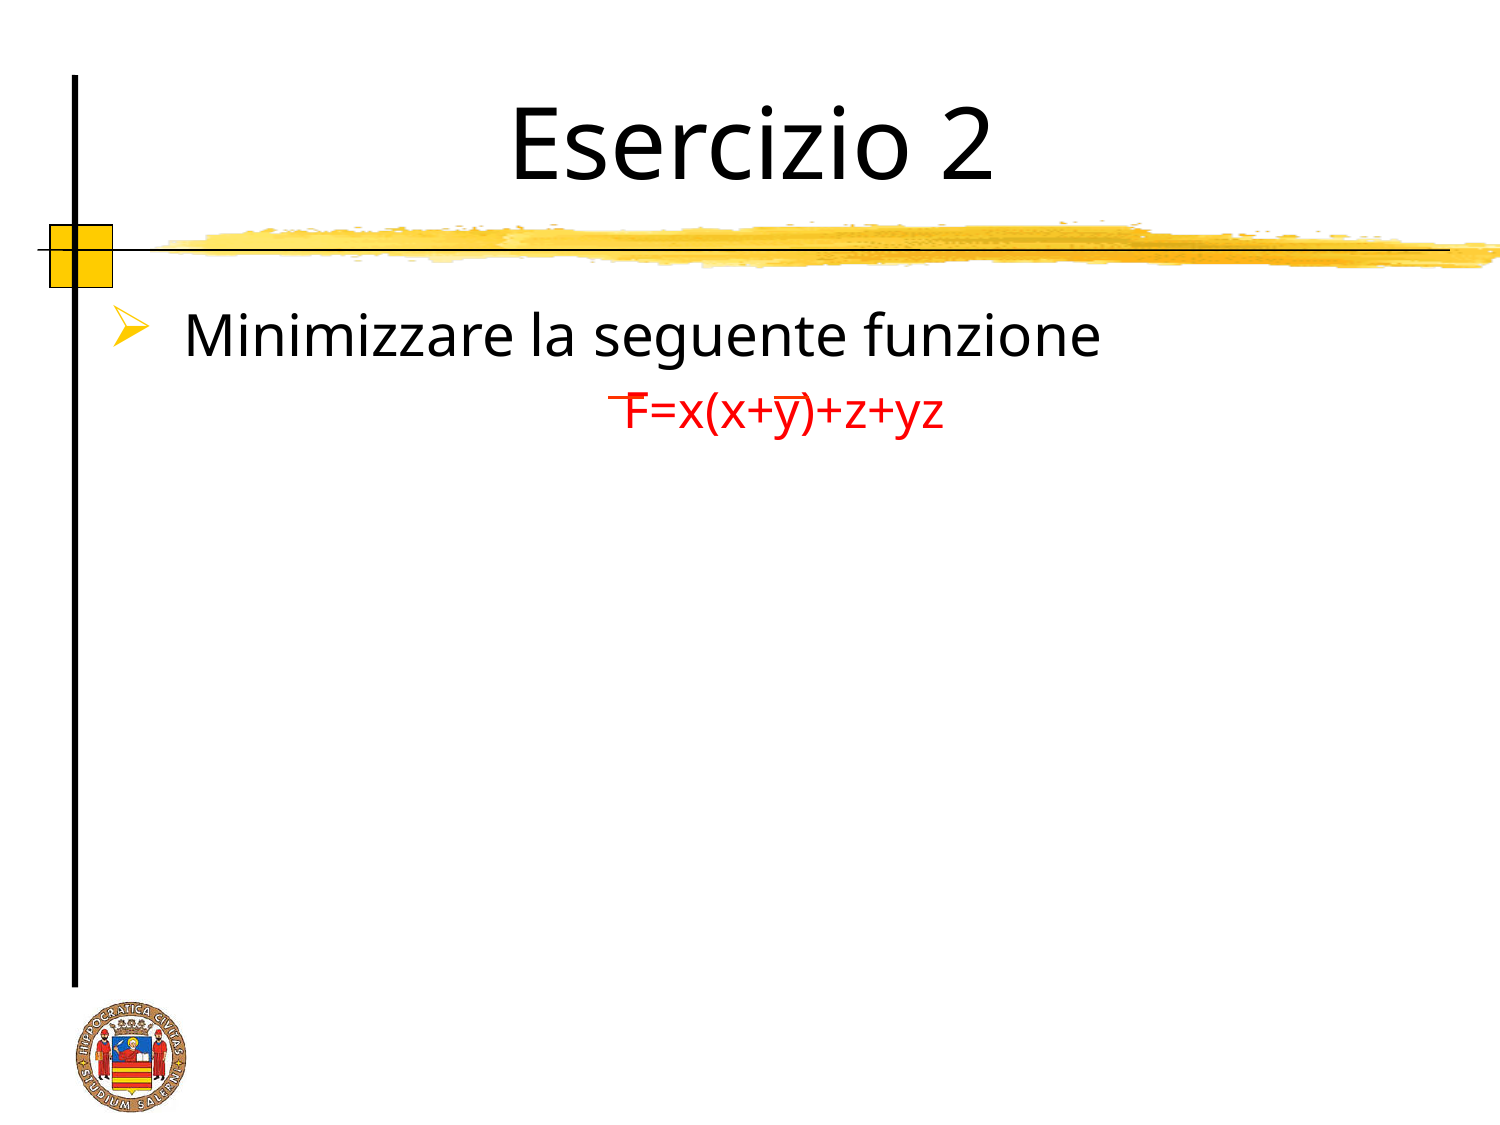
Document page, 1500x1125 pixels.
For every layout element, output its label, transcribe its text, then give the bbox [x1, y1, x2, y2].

title Esercizio 2 [66, 19, 1438, 207]
picture [75, 999, 187, 1113]
list Minimizzare la seguente funzione F=x(x+y)+z+yz [93, 290, 1436, 657]
picture [150, 215, 1500, 279]
